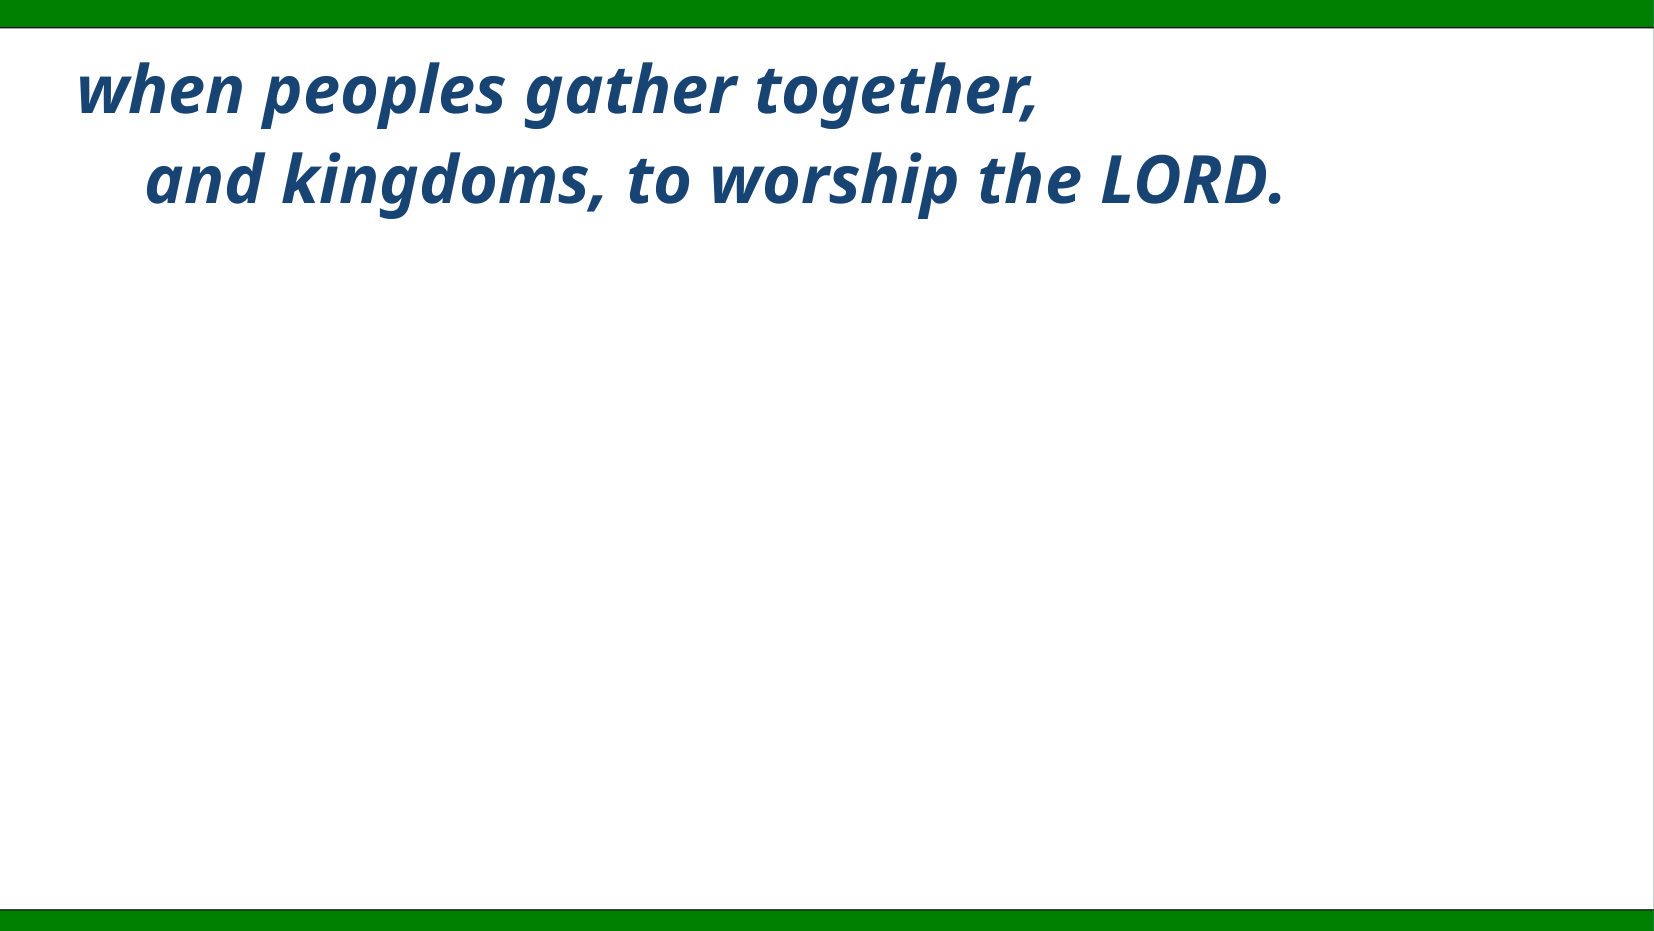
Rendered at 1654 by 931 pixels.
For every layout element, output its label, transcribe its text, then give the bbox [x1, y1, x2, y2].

text_box when peoples gather together, and kingdoms, to worship the Lord. [61, 34, 1592, 256]
picture [0, 0, 1654, 931]
